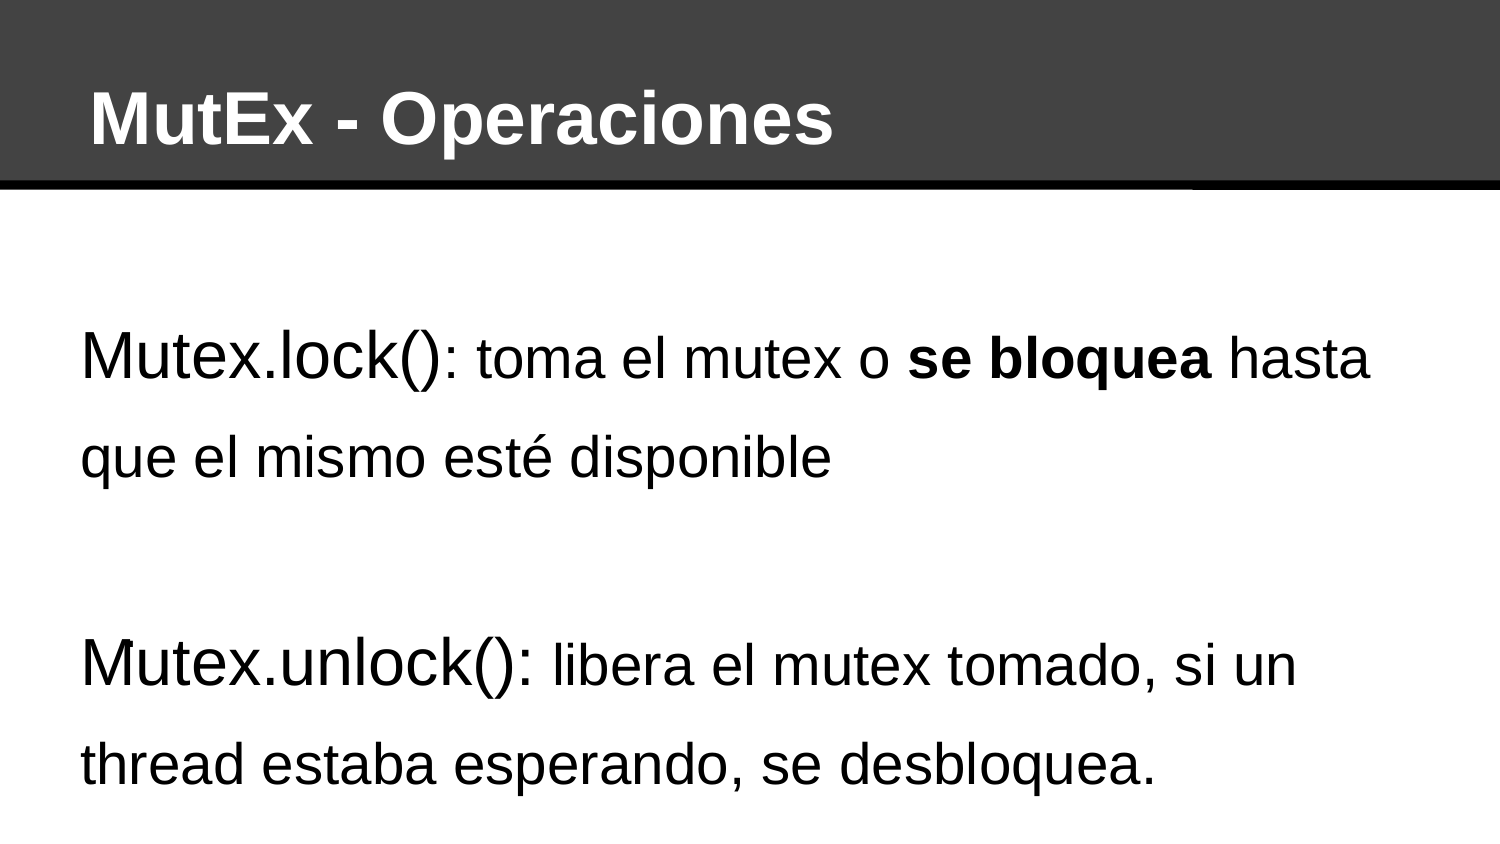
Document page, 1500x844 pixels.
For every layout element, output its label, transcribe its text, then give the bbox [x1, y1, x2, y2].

text_box Mutex.lock(): toma el mutex o se bloquea hasta que el mismo esté disponible Mutex.unlock(): libera el mutex tomado, si un thread estaba esperando, se desbloquea. [65, 272, 1431, 768]
text_box MutEx - Operaciones [74, 33, 1425, 175]
